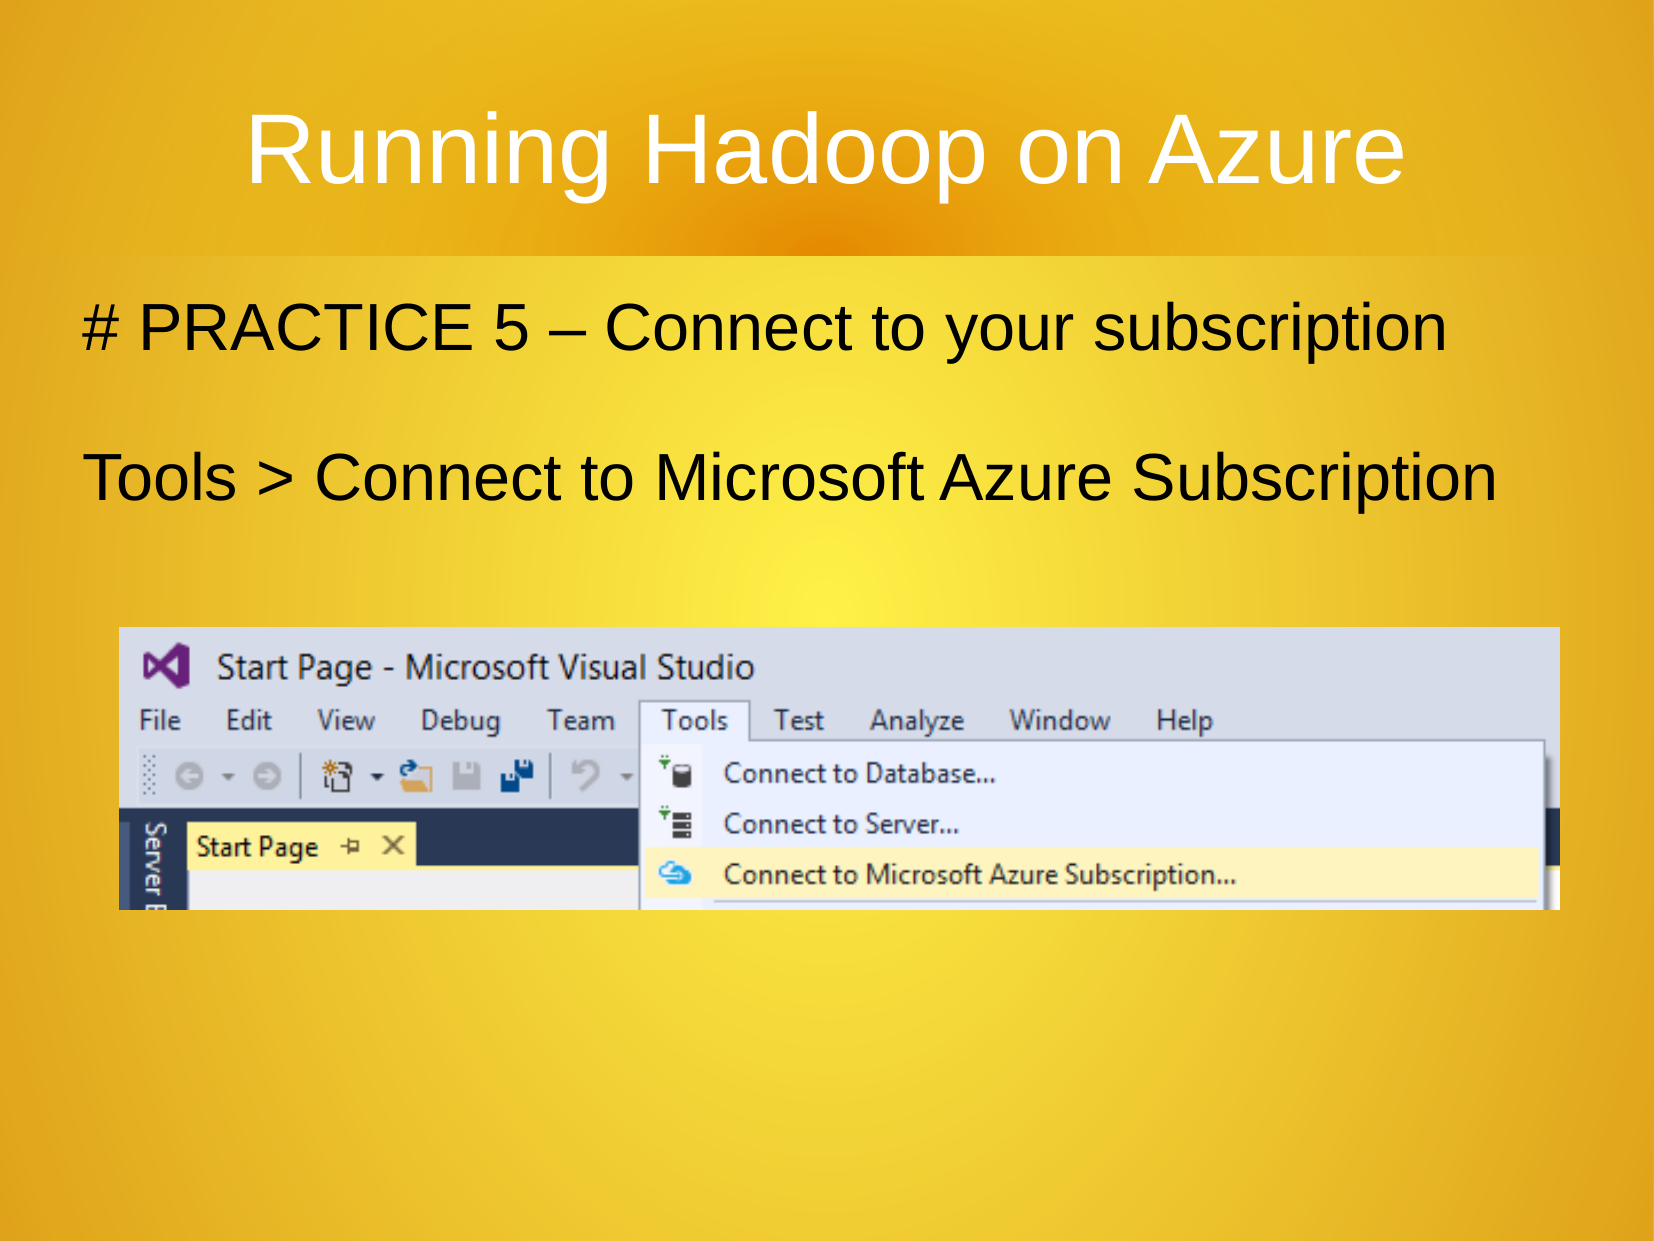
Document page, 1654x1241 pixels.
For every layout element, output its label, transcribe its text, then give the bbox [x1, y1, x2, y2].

picture [119, 627, 1560, 910]
title Running Hadoop on Azure [82, 47, 1571, 252]
subtitle # PRACTICE 5 – Connect to your subscription Tools > Connect to Microsoft Azure Subscription [82, 290, 1571, 1010]
